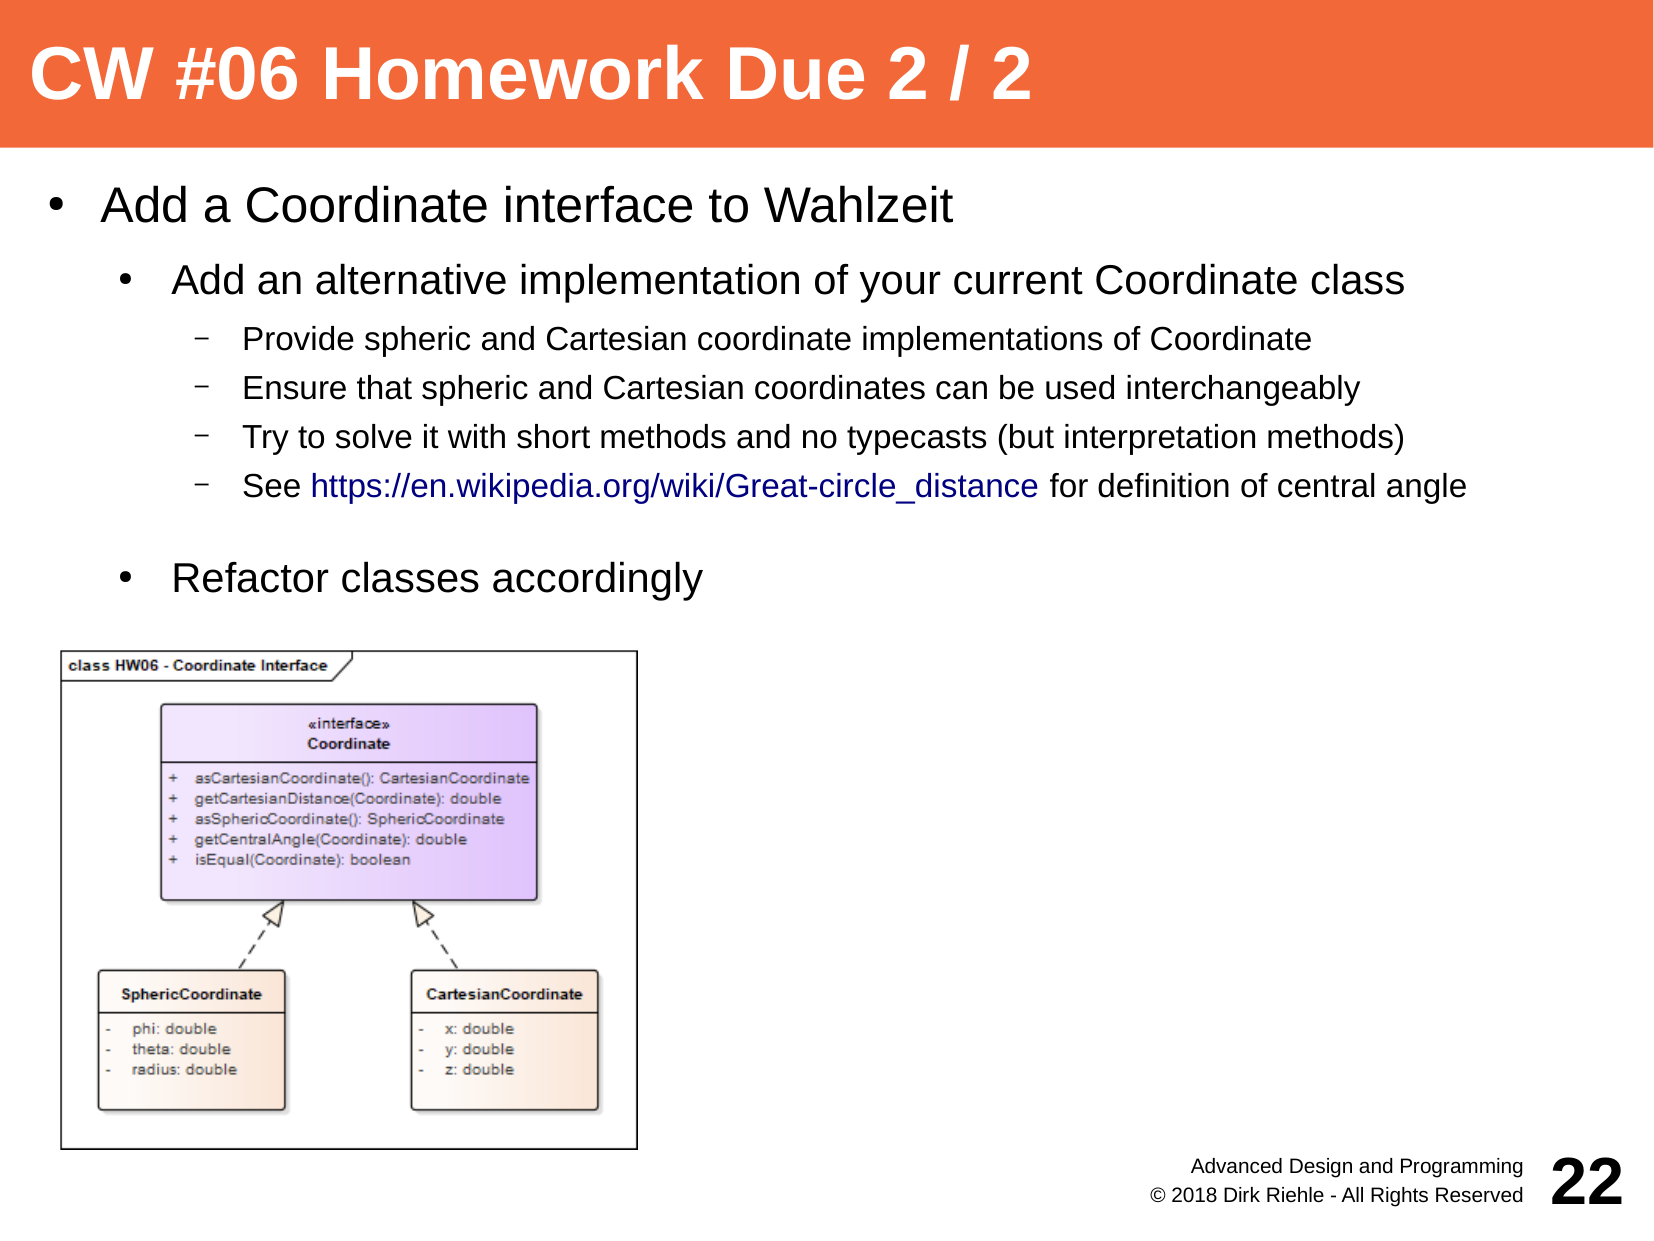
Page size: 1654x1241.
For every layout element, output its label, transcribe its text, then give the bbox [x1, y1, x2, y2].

title CW #06 Homework Due 2 / 2 [0, 0, 1654, 148]
list Add a Coordinate interface to Wahlzeit Add an alternative implementation of your current Coordinate class Provide spheric and Cartesian coordinate implementations of Coordinate Ensure that spheric and Cartesian coordinates can be used interchangeably Try to solve it with short methods and no typecasts (but interpretation methods) See https://en.wikipedia.org/wiki/Great-circle_distance for definition of central angle Refactor classes accordingly [29, 177, 1625, 1063]
picture [59, 649, 638, 1150]
